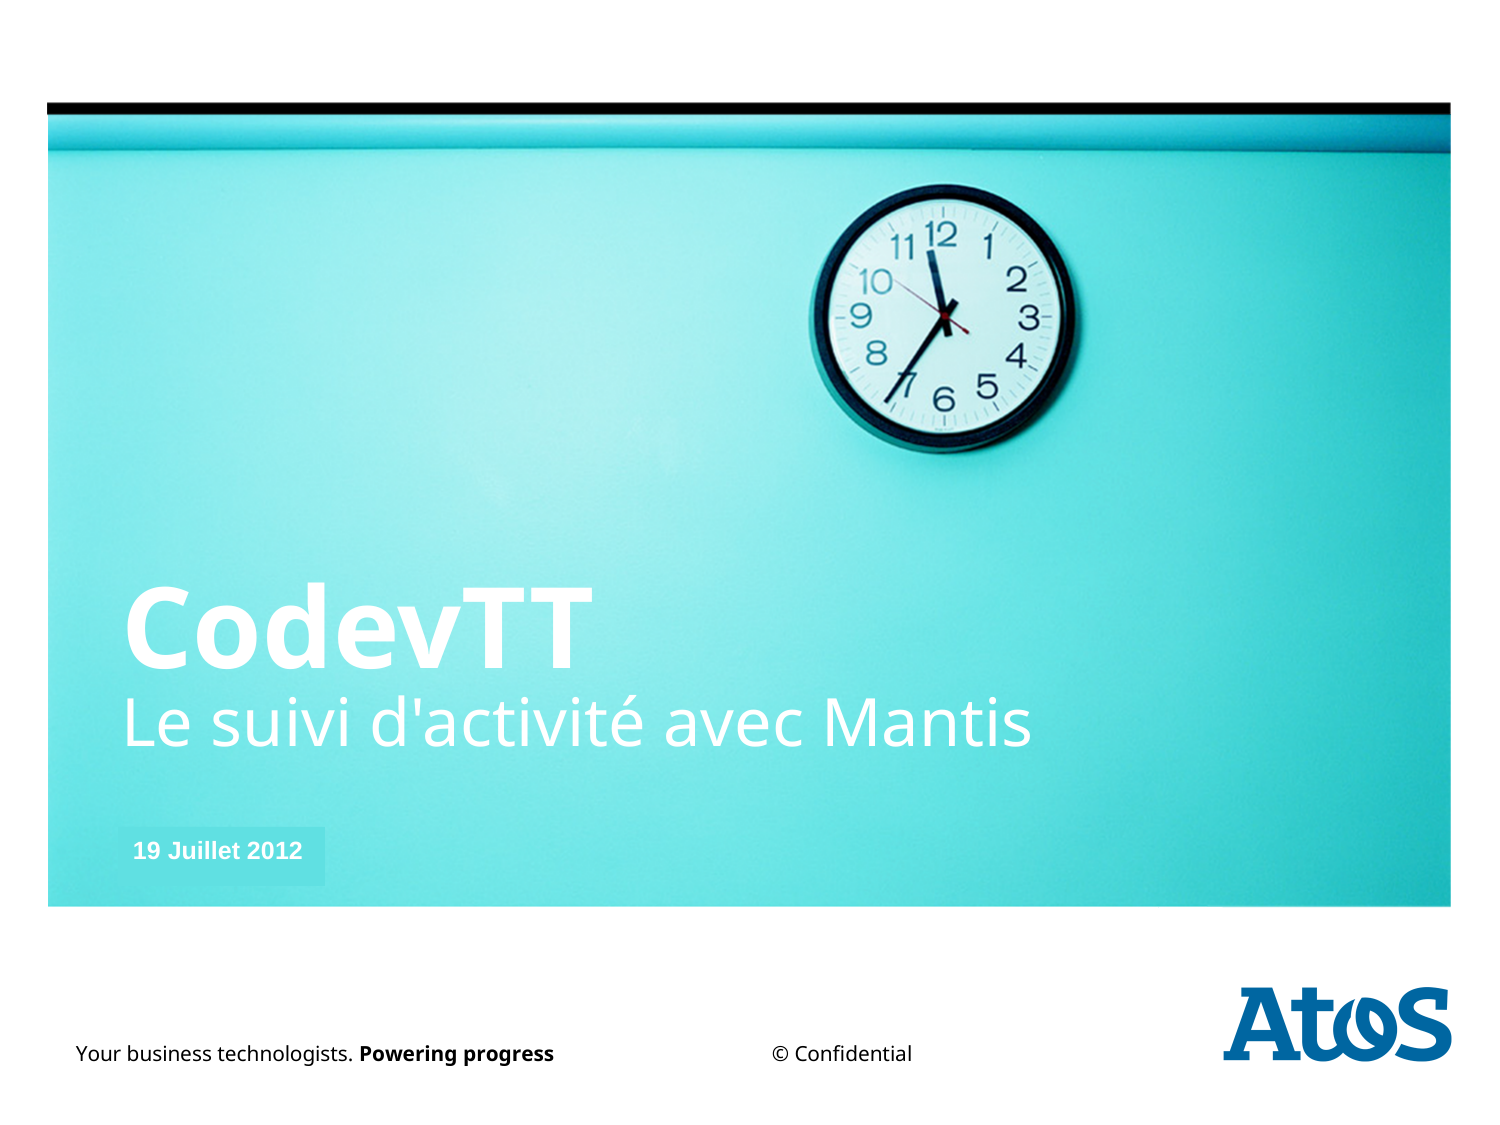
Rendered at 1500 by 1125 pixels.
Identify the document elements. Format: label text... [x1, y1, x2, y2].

text_box 19 Juillet 2012 [118, 826, 325, 886]
subtitle Le suivi d'activité avec Mantis [106, 681, 1409, 772]
title CodevTT [106, 503, 1405, 681]
picture [0, 0, 1500, 1125]
